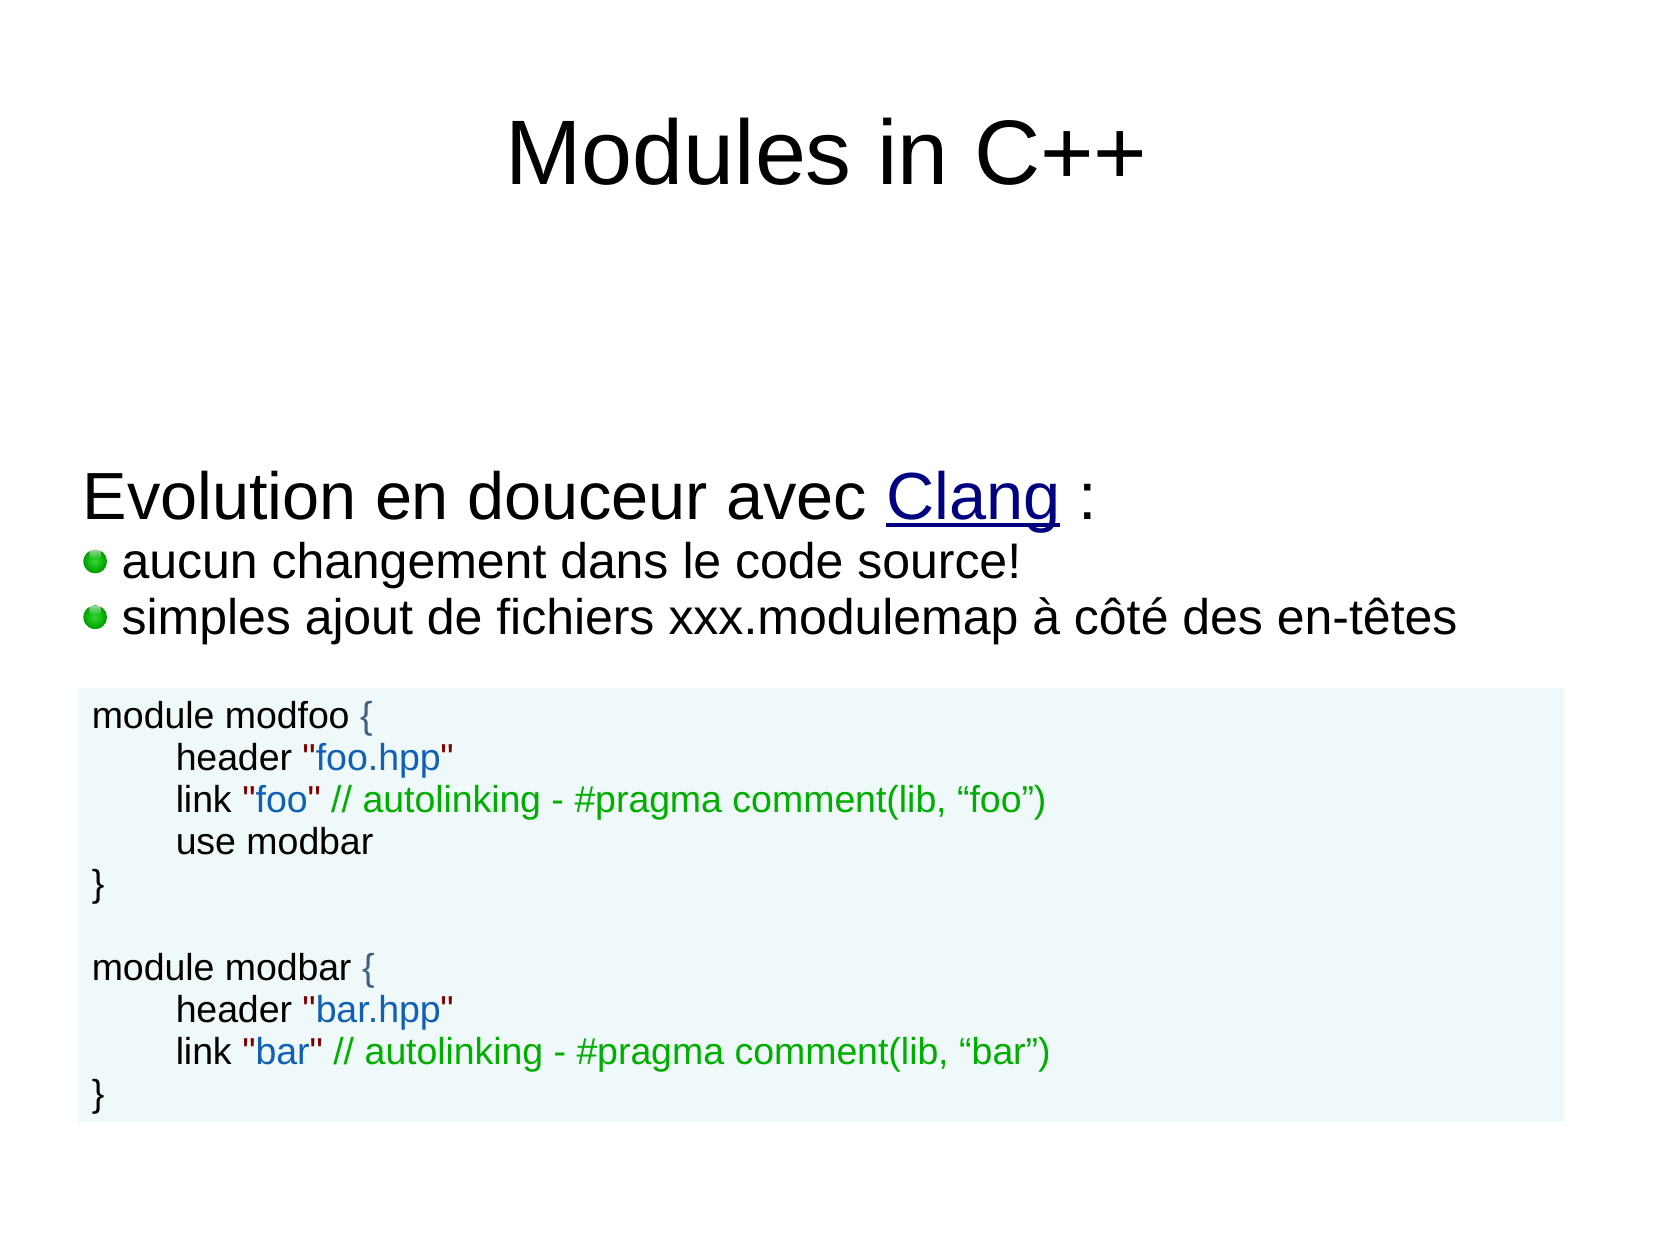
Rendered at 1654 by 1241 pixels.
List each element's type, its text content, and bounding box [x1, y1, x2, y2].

table_header module modfoo { header "foo.hpp" link "foo" // autolinking - #pragma comment(lib, “foo”) use modbar } module modbar { header "bar.hpp" link "bar" // autolinking - #pragma comment(lib, “bar”) } [78, 688, 1564, 1122]
subtitle Evolution en douceur avec Clang : aucun changement dans le code source! simples ajout de fichiers xxx.modulemap à côté des en-têtes [82, 290, 1571, 1010]
title Modules in C++ [82, 49, 1571, 257]
